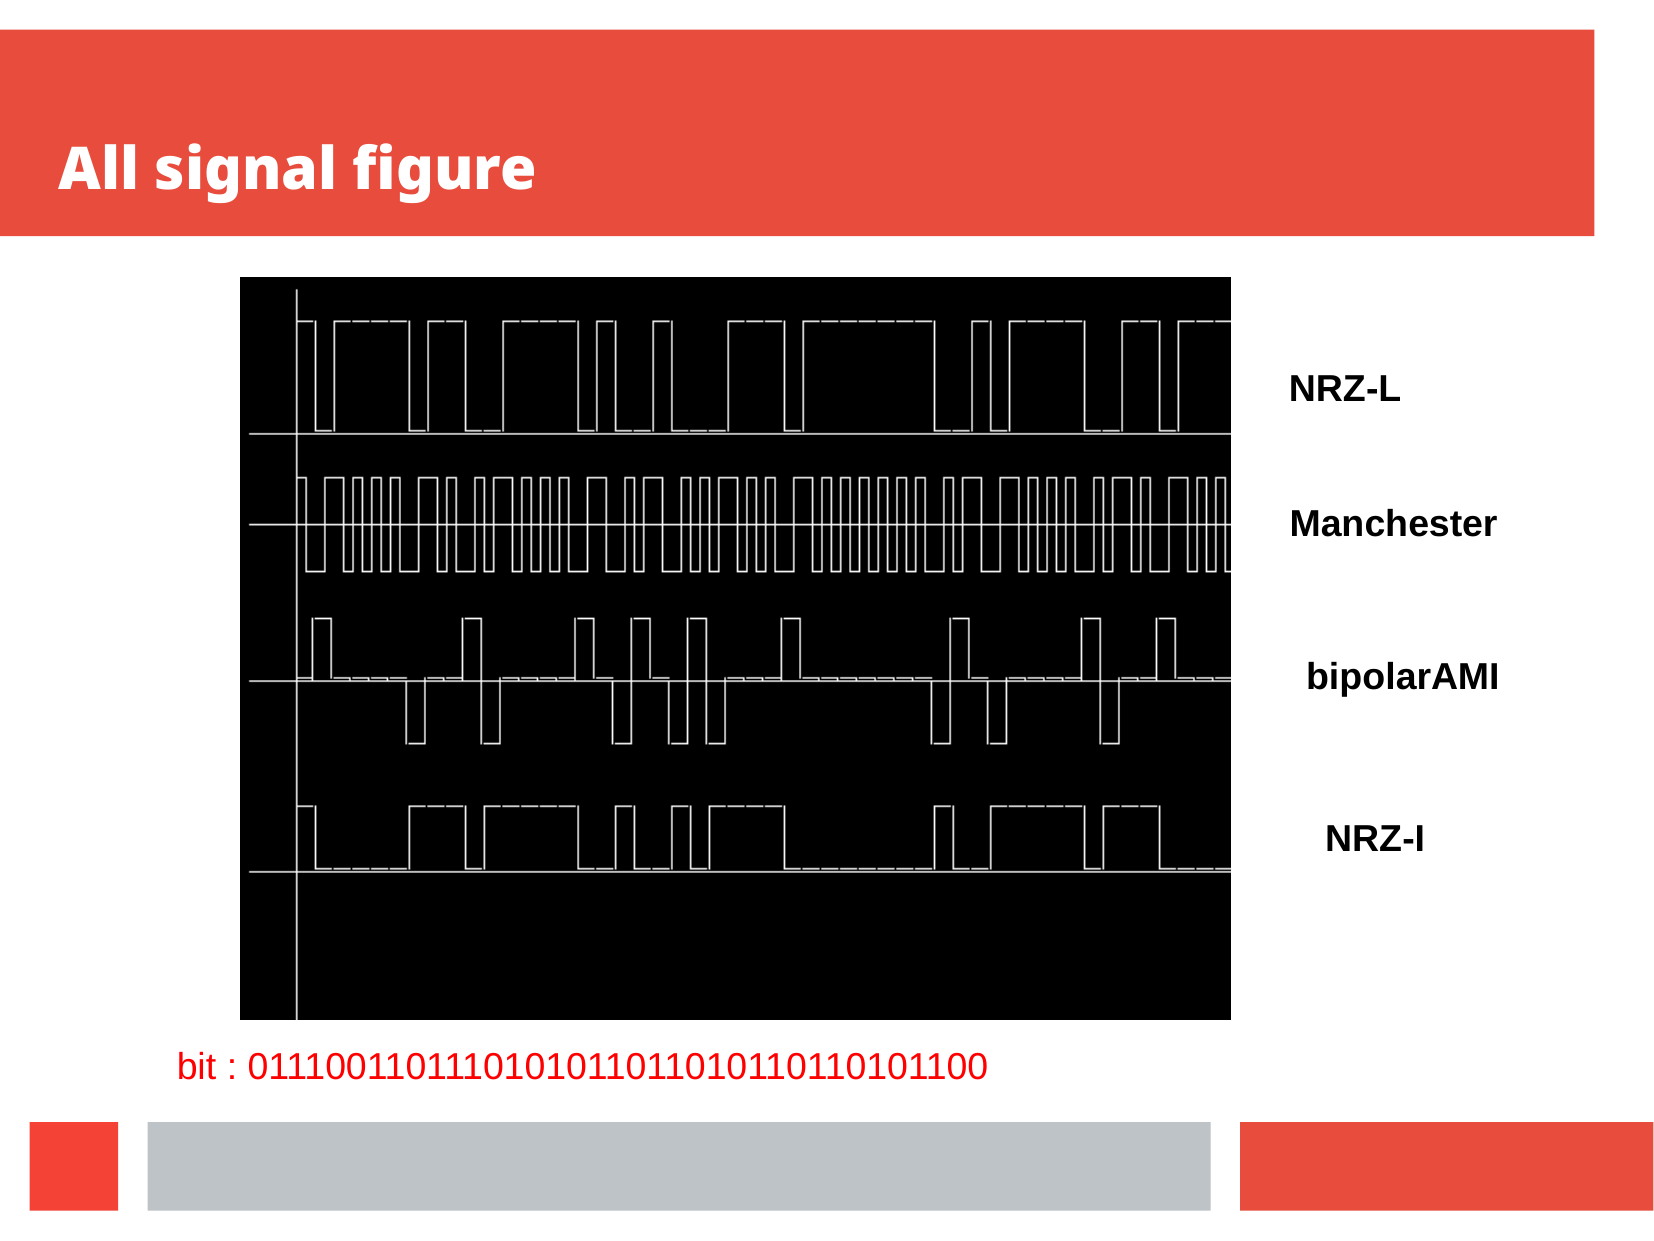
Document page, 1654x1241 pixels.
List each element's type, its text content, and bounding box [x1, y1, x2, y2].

text_box bit : 0111001101110101011011010110110101100 [151, 1038, 1456, 1096]
picture [240, 277, 1231, 1021]
text_box Manchester [1274, 495, 1513, 552]
title All signal figure [59, 59, 1595, 207]
text_box NRZ-I [1310, 810, 1441, 867]
text_box bipolarAMI [1291, 648, 1516, 706]
text_box NRZ-L [1274, 360, 1456, 459]
